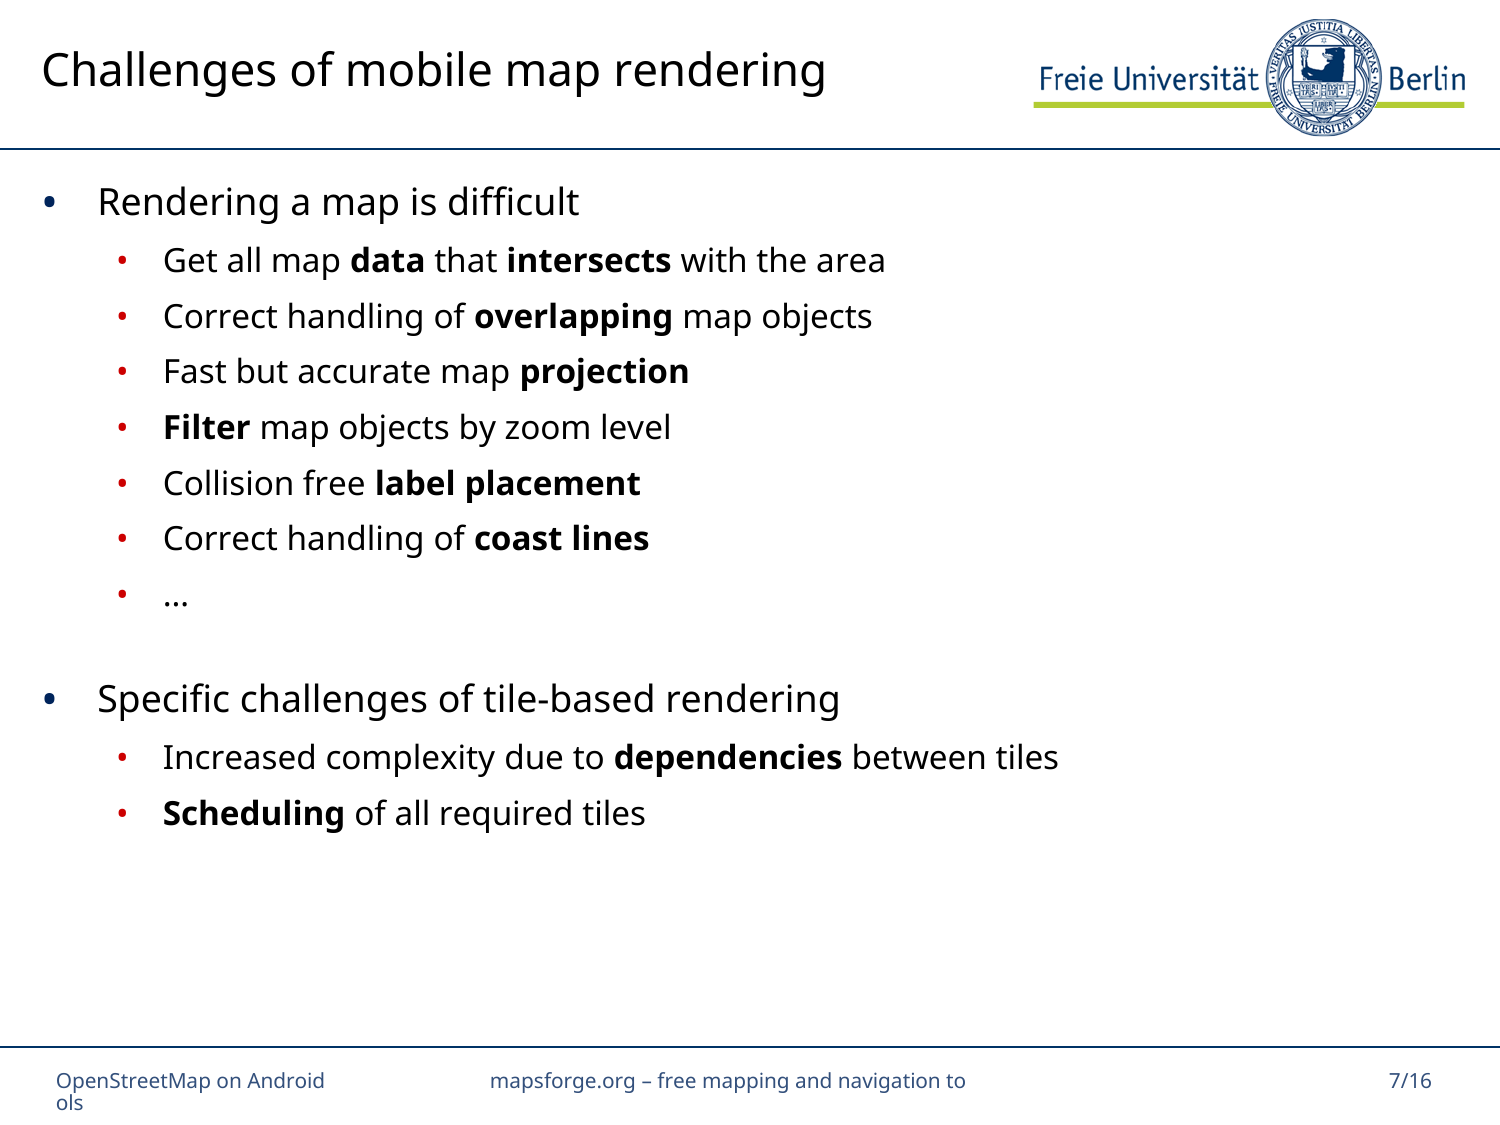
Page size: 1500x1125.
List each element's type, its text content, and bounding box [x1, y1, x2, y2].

list Rendering a map is difficult Get all map data that intersects with the area Correct handling of overlapping map objects Fast but accurate map projection Filter map objects by zoom level Collision free label placement Correct handling of coast lines … Specific challenges of tile-based rendering Increased complexity due to dependencies between tiles Scheduling of all required tiles [41, 175, 1447, 919]
picture [1033, 19, 1470, 137]
title Challenges of mobile map rendering [41, 0, 1016, 138]
